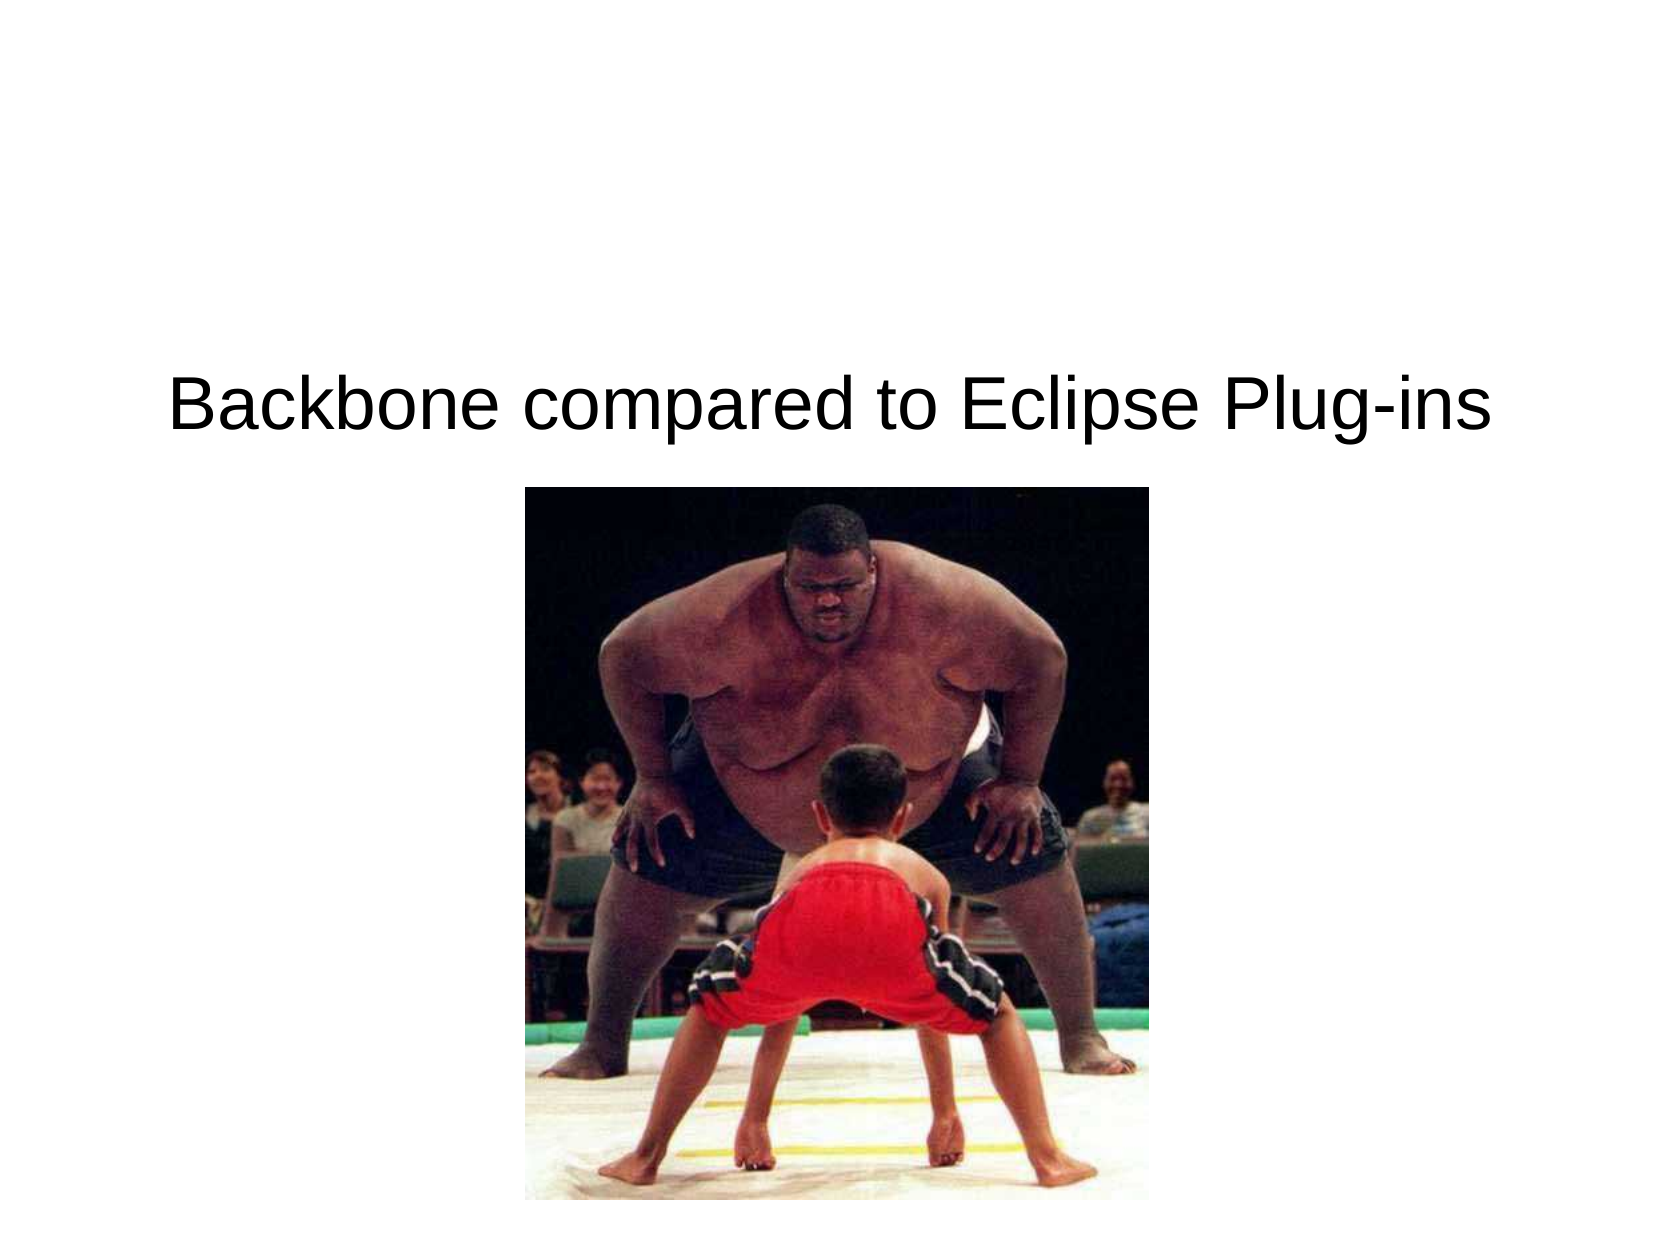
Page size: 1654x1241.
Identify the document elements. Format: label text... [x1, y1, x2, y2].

title Backbone compared to Eclipse Plug-ins [86, 206, 1576, 601]
picture [525, 487, 1149, 1201]
